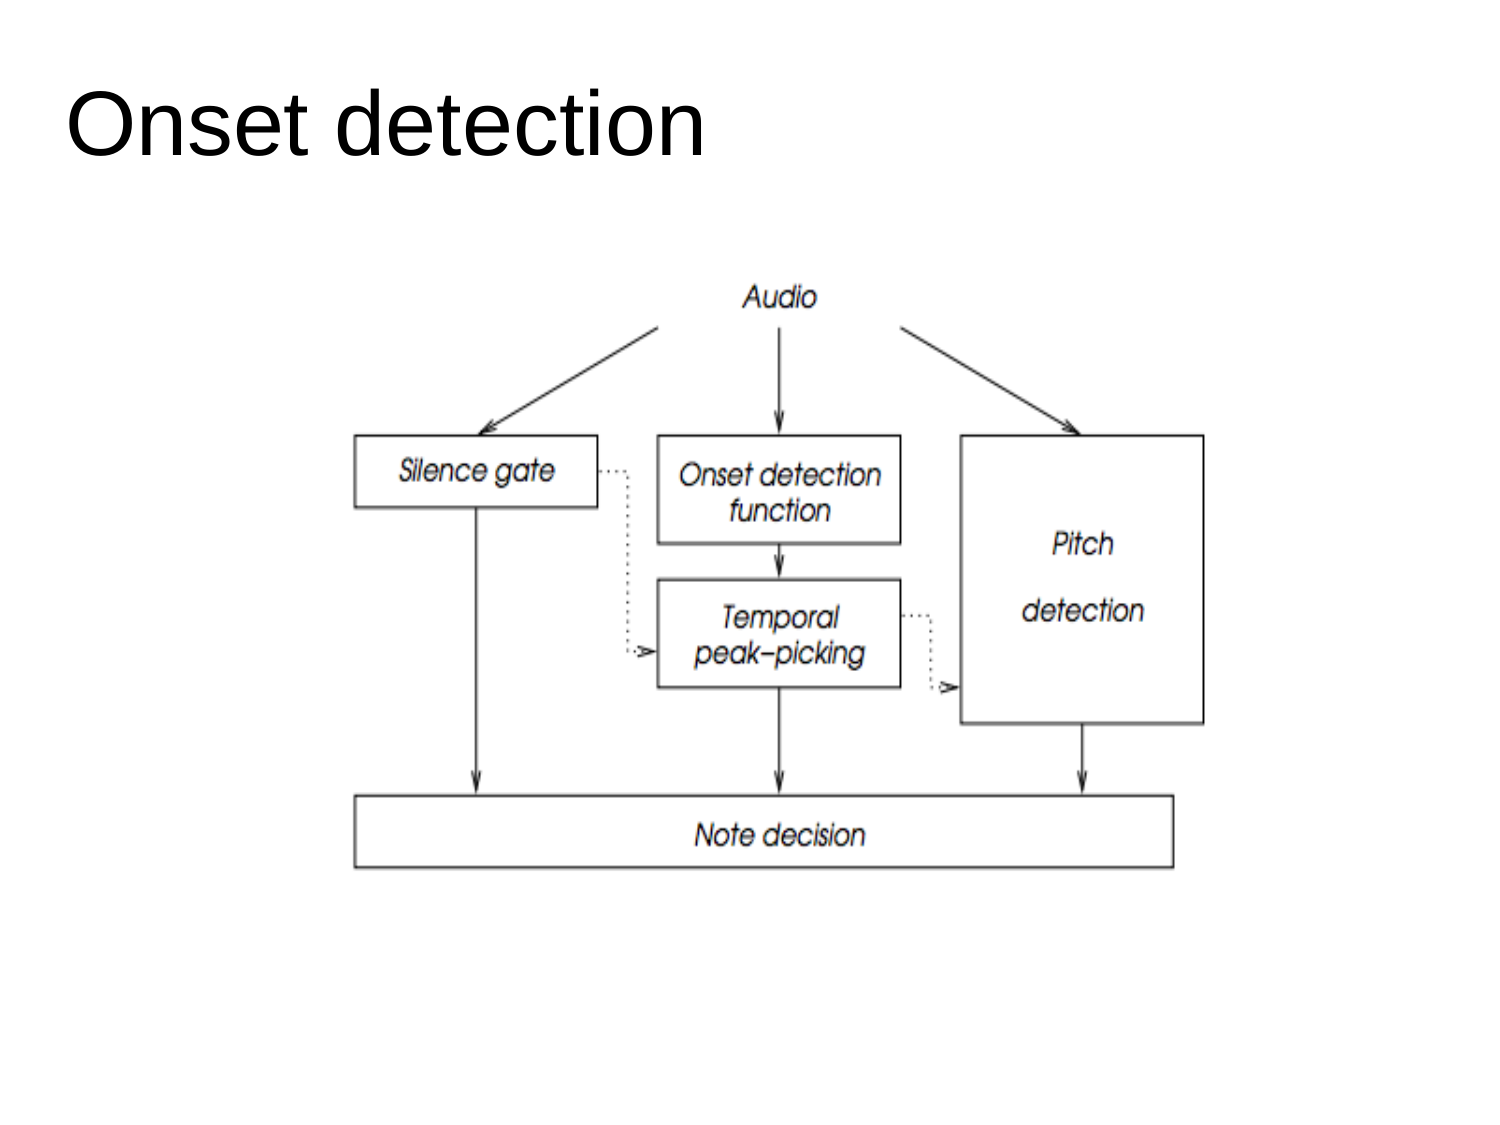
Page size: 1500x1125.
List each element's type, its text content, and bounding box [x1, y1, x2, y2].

picture [292, 215, 1246, 920]
title Onset detection [64, 19, 1348, 227]
